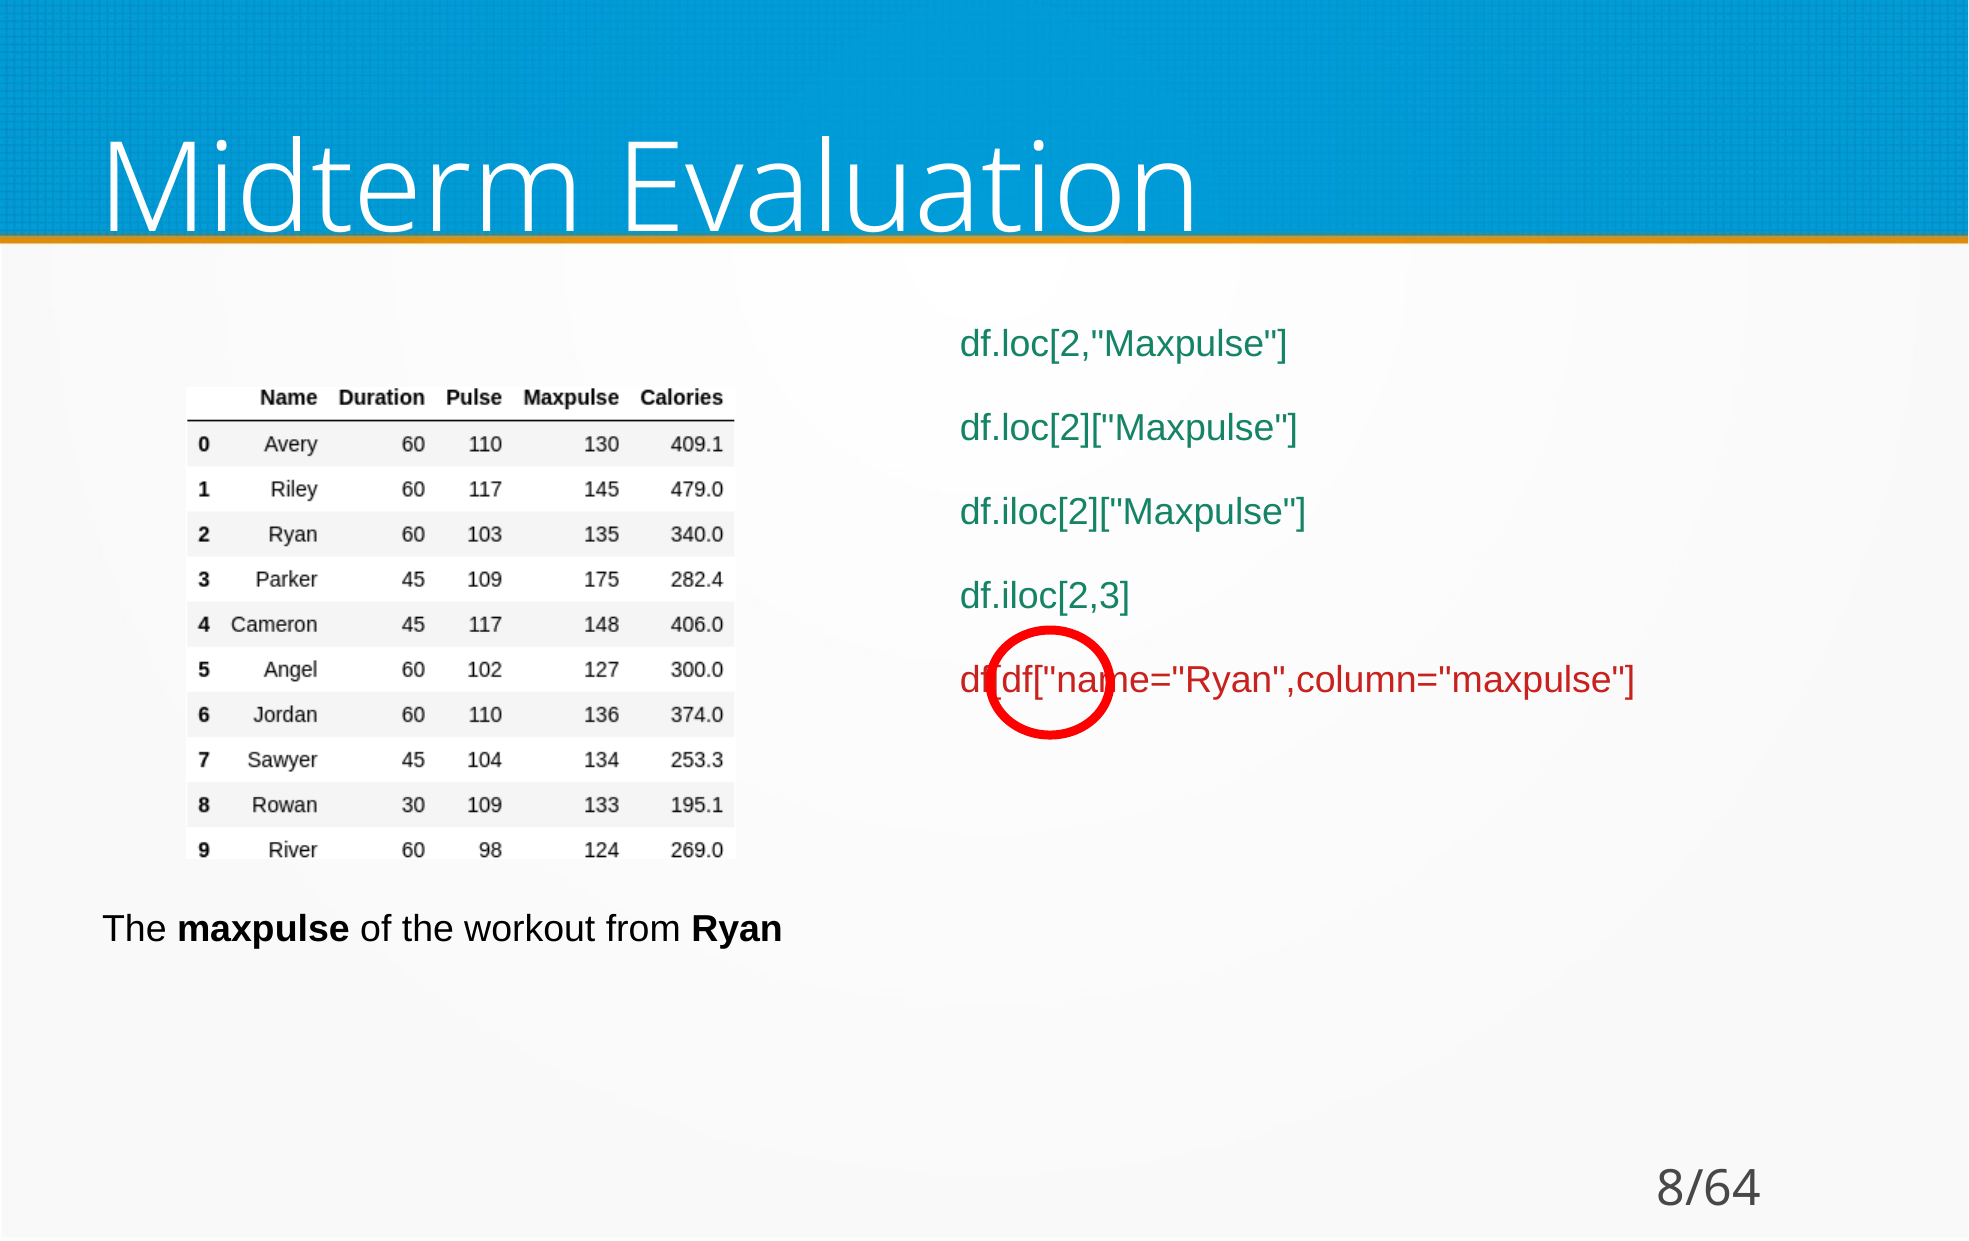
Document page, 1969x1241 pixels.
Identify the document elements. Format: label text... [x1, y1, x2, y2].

text_box df.loc[2,"Maxpulse"] df.loc[2]["Maxpulse"] df.iloc[2]["Maxpulse"] df.iloc[2,3] df[df["name="Ryan",column="maxpulse"] [995, 635, 1105, 708]
picture [0, 233, 1969, 1241]
title Midterm Evaluation [98, 49, 1870, 257]
text_box df.loc[2,"Maxpulse"] df.loc[2]["Maxpulse"] df.iloc[2]["Maxpulse"] df.iloc[2,3] df[df["name="Ryan",column="maxpulse"] [945, 315, 1861, 708]
text_box The maxpulse of the workout from Ryan [15, 900, 871, 957]
